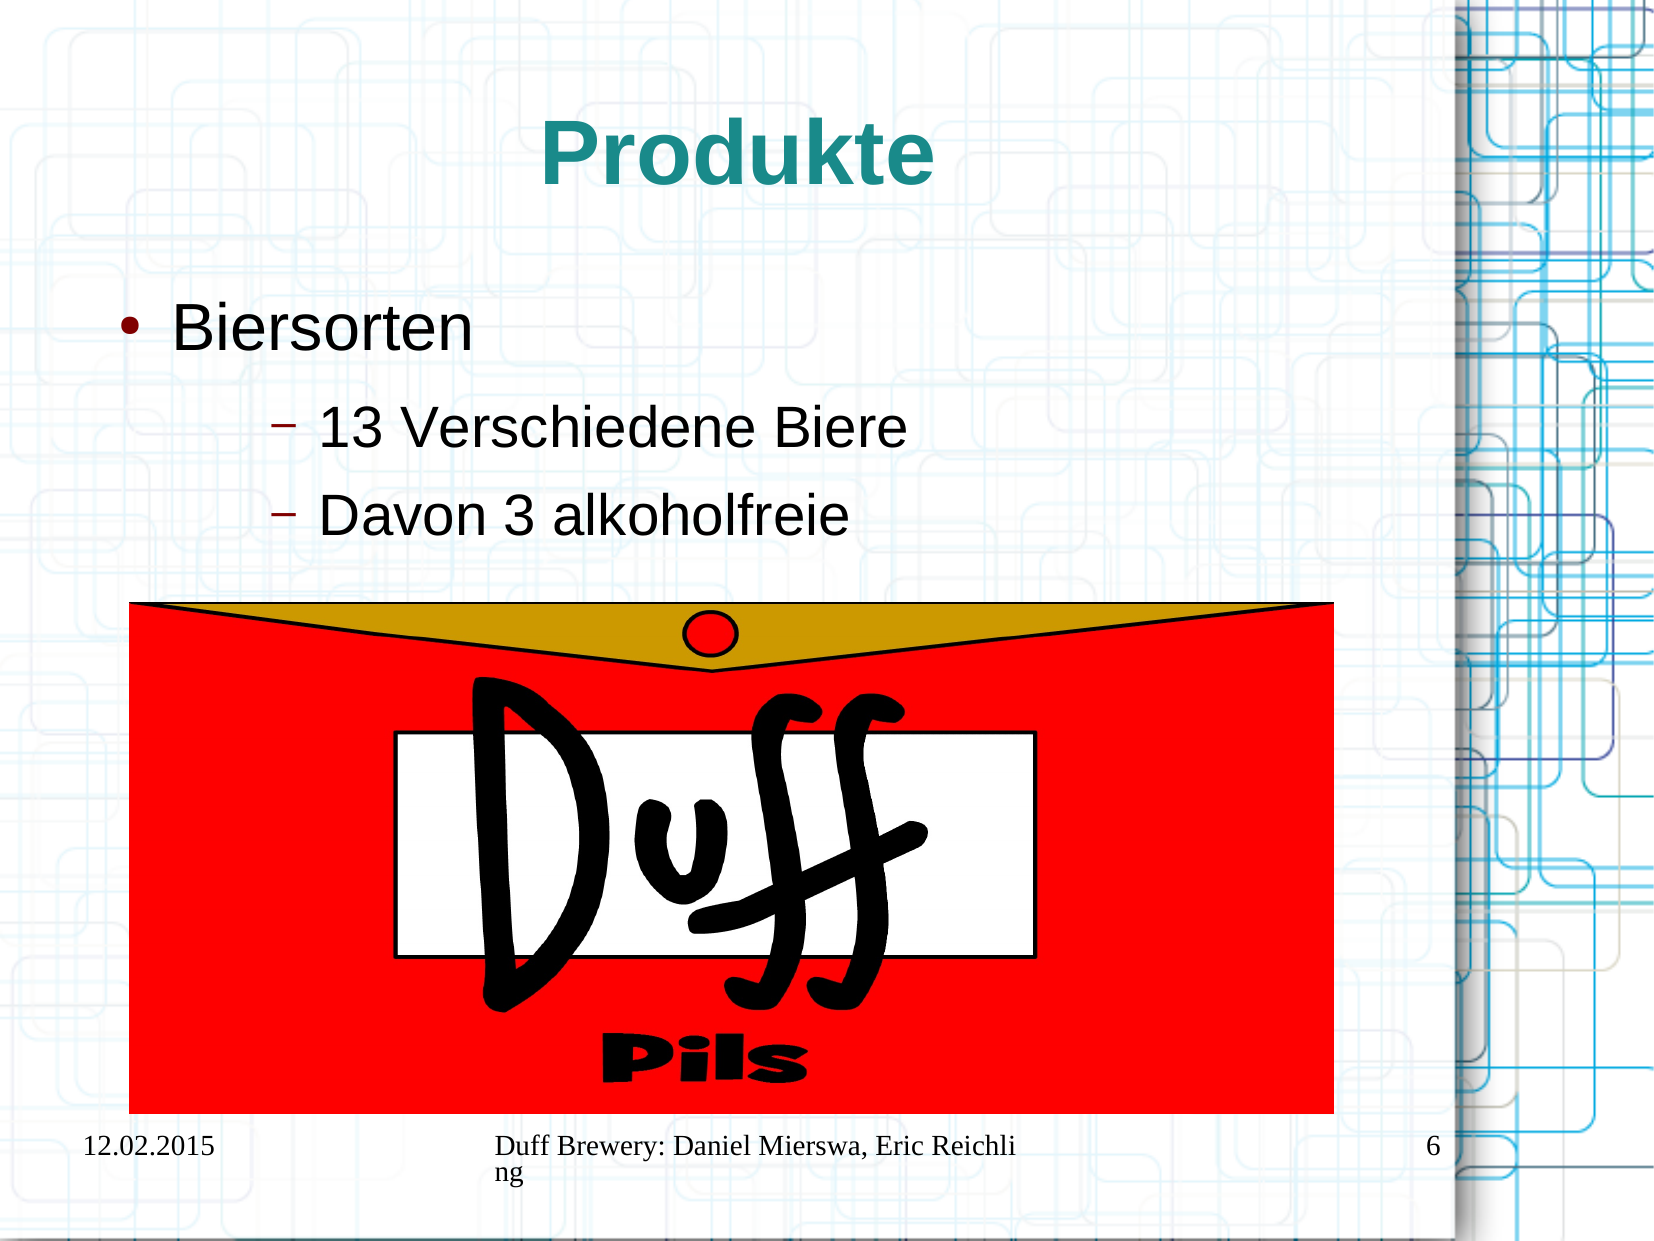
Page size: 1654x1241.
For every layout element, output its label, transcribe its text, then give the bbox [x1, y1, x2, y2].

list Biersorten 13 Verschiedene Biere Davon 3 alkoholfreie [82, 290, 1418, 1109]
title Produkte [59, 49, 1418, 257]
picture [0, 0, 1654, 1241]
